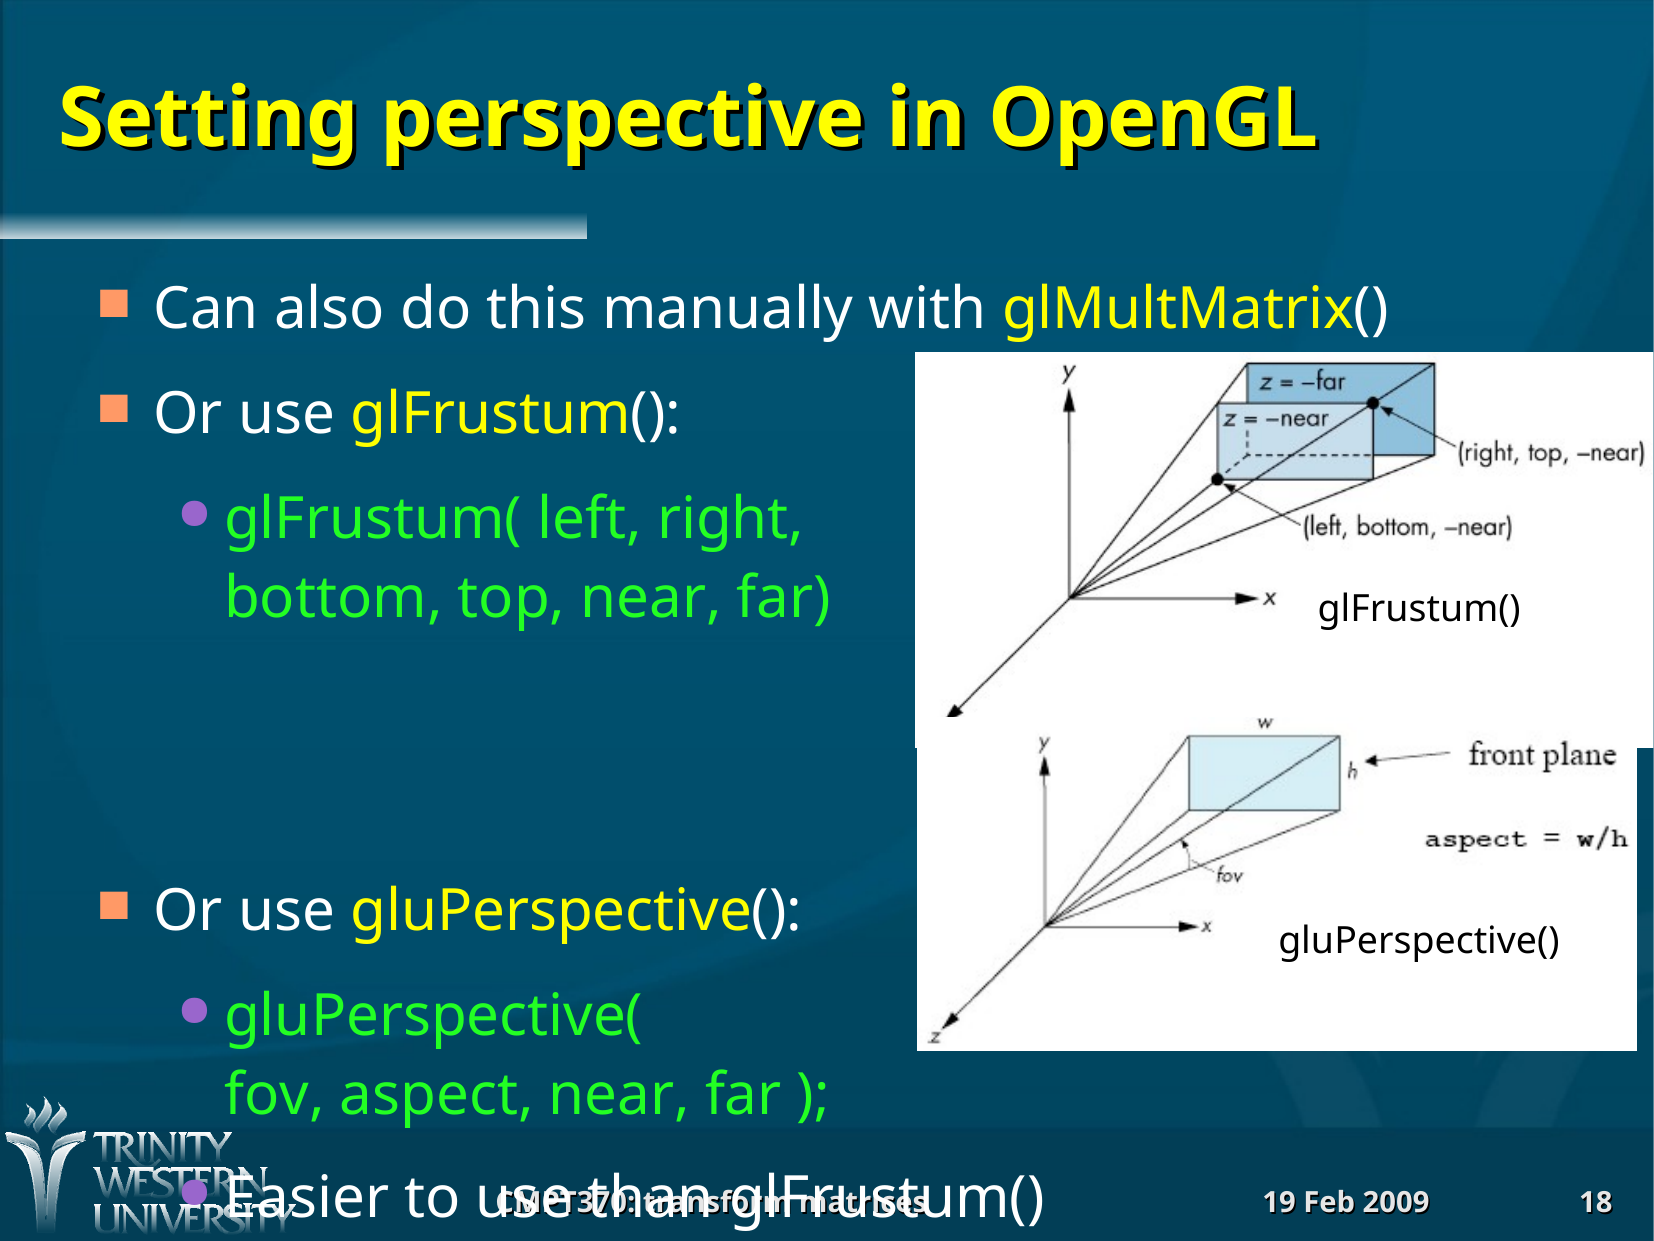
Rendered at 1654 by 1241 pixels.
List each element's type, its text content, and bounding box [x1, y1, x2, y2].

picture [0, 233, 586, 238]
picture [917, 353, 1654, 1059]
text_box gluPerspective() [1263, 909, 1599, 968]
title Setting perspective in OpenGL [59, 19, 1548, 208]
picture [0, 214, 586, 232]
text_box glFrustum() [1302, 577, 1552, 636]
list Can also do this manually with glMultMatrix() Or use glFrustum(): glFrustum( left, right, bottom, top, near, far) Or use gluPerspective(): gluPerspective( fov, aspect, near, far ); Easier to use than glFrustum() [82, 266, 1571, 1124]
picture [38, 1227, 54, 1232]
